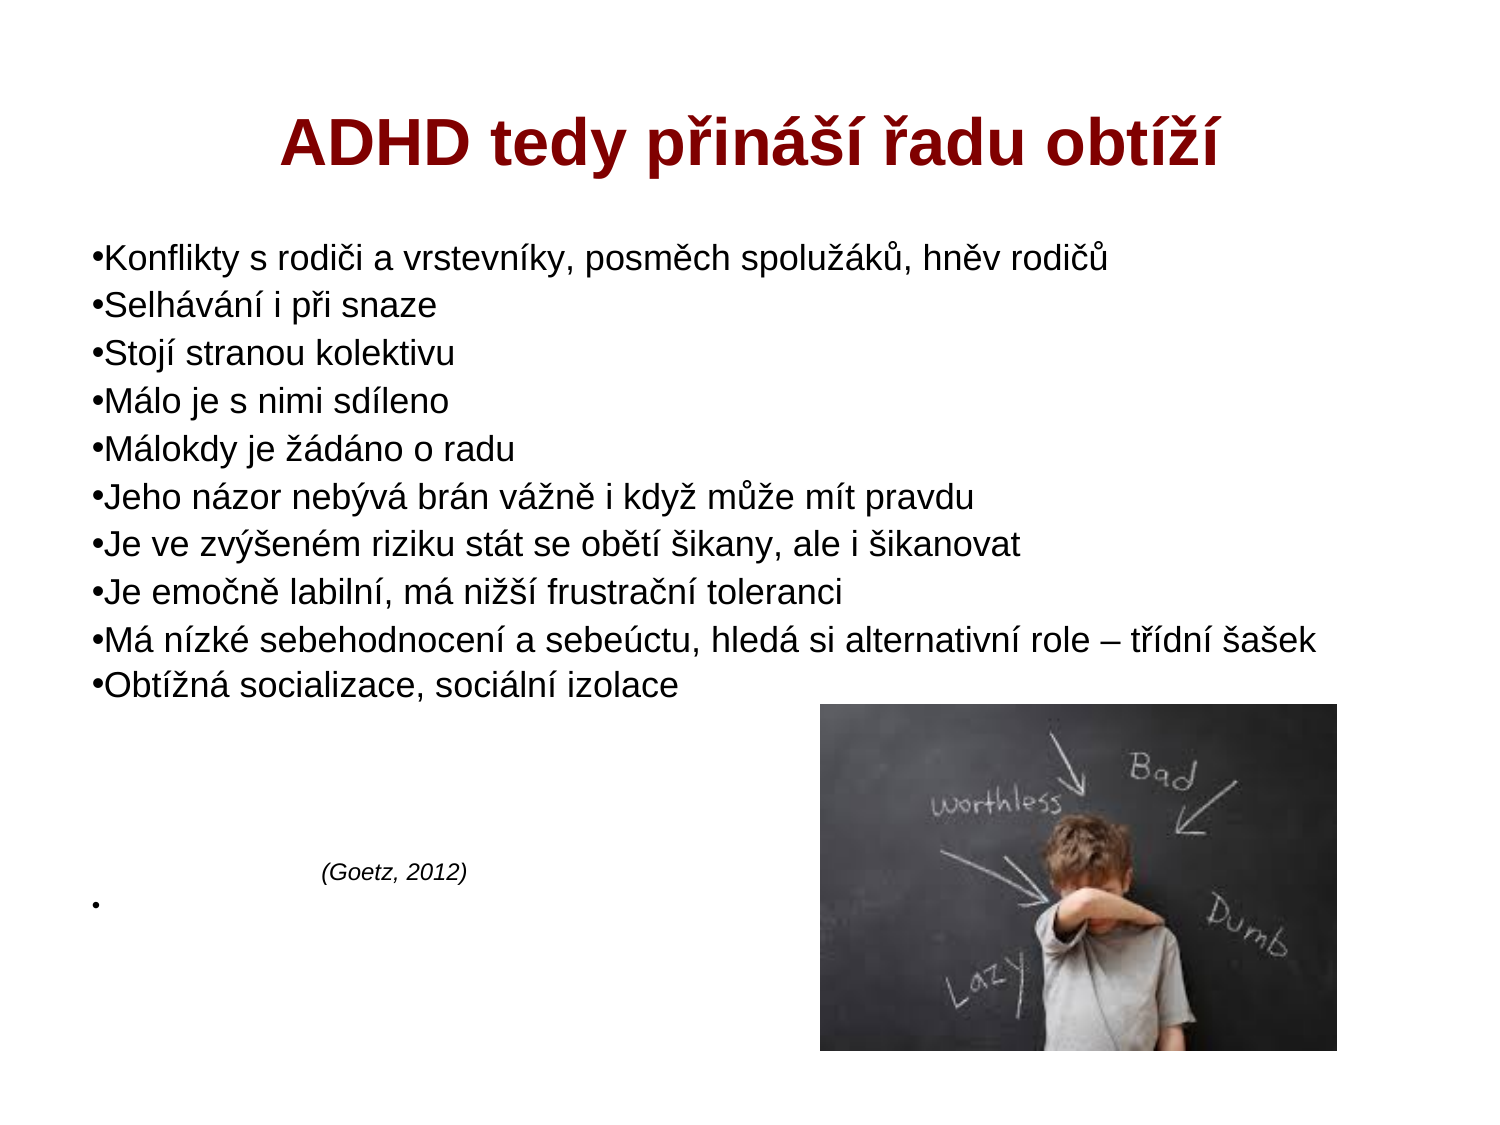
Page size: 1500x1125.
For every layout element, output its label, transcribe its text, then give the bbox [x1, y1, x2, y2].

list Konflikty s rodiči a vrstevníky, posměch spolužáků, hněv rodičů Selhávání i při snaze Stojí stranou kolektivu Málo je s nimi sdíleno Málokdy je žádáno o radu Jeho názor nebývá brán vážně i když může mít pravdu Je ve zvýšeném riziku stát se obětí šikany, ale i šikanovat Je emočně labilní, má nižší frustrační toleranci Má nízké sebehodnocení a sebeúctu, hledá si alternativní role – třídní šašek Obtížná socializace, sociální izolace (Goetz, 2012) [76, 231, 1427, 1010]
title ADHD tedy přináší řadu obtíží [75, 45, 1426, 233]
picture [820, 704, 1337, 1051]
